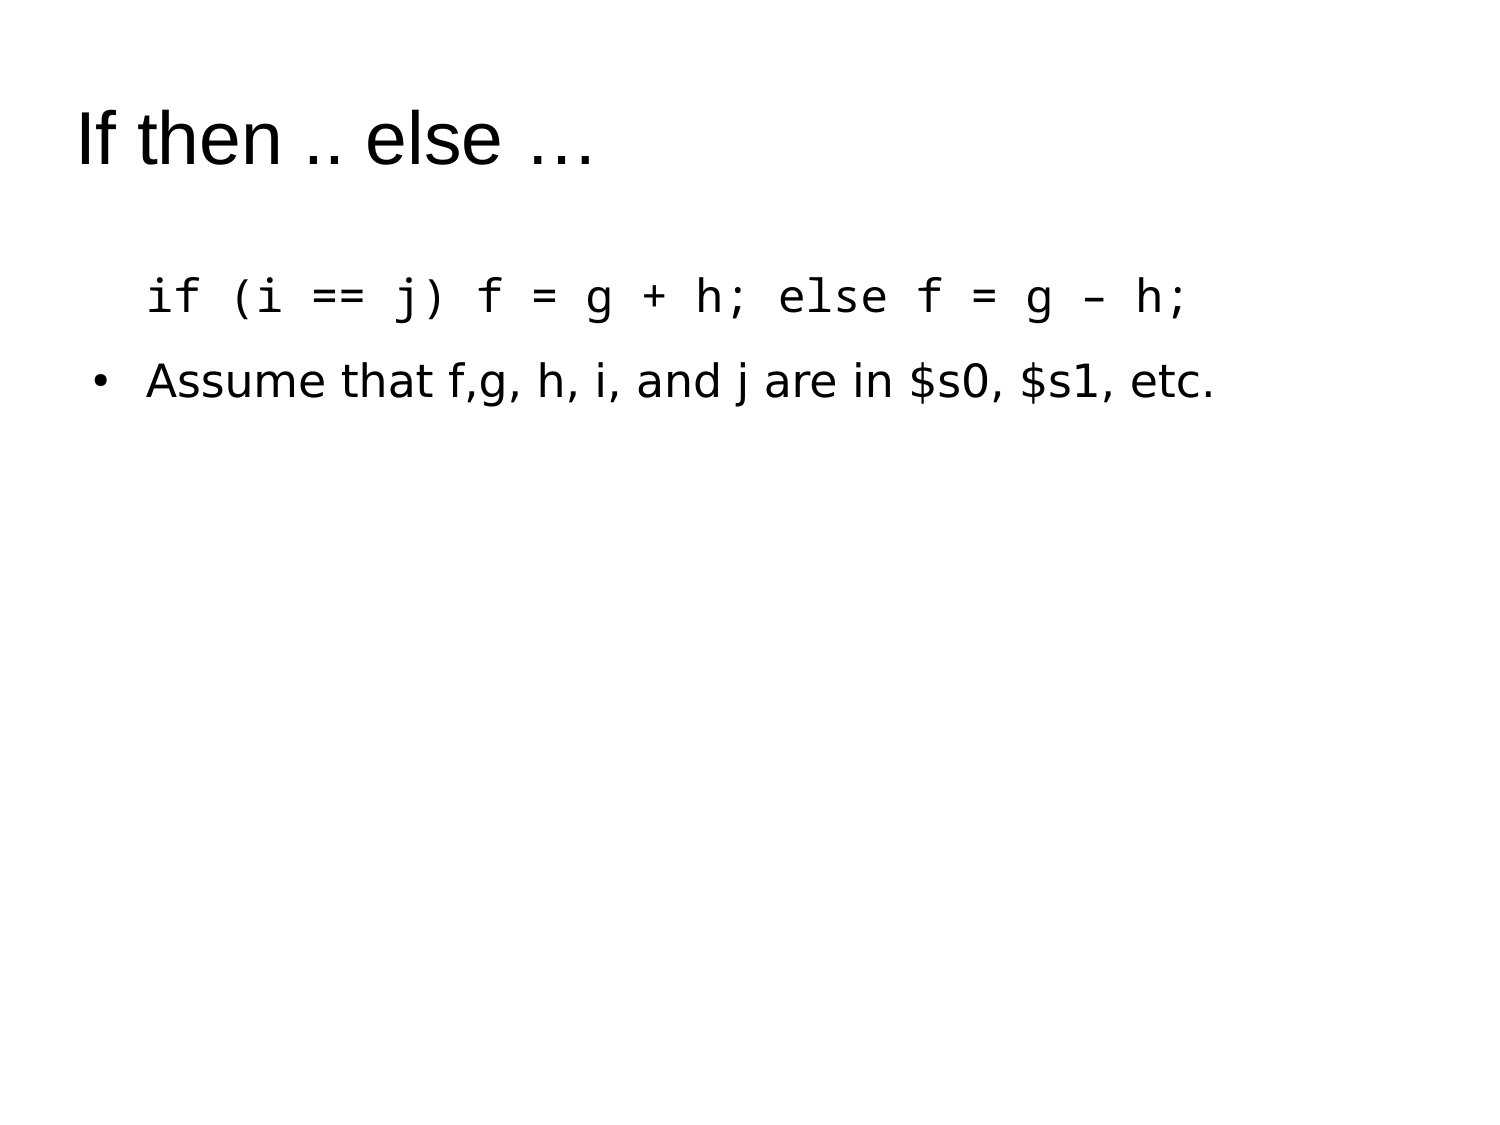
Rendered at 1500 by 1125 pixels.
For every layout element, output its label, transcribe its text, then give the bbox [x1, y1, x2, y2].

list if (i == j) f = g + h; else f = g – h; Assume that f,g, h, i, and j are in $s0, $s1, etc. [75, 263, 1425, 916]
title If then .. else … [75, 44, 1425, 233]
